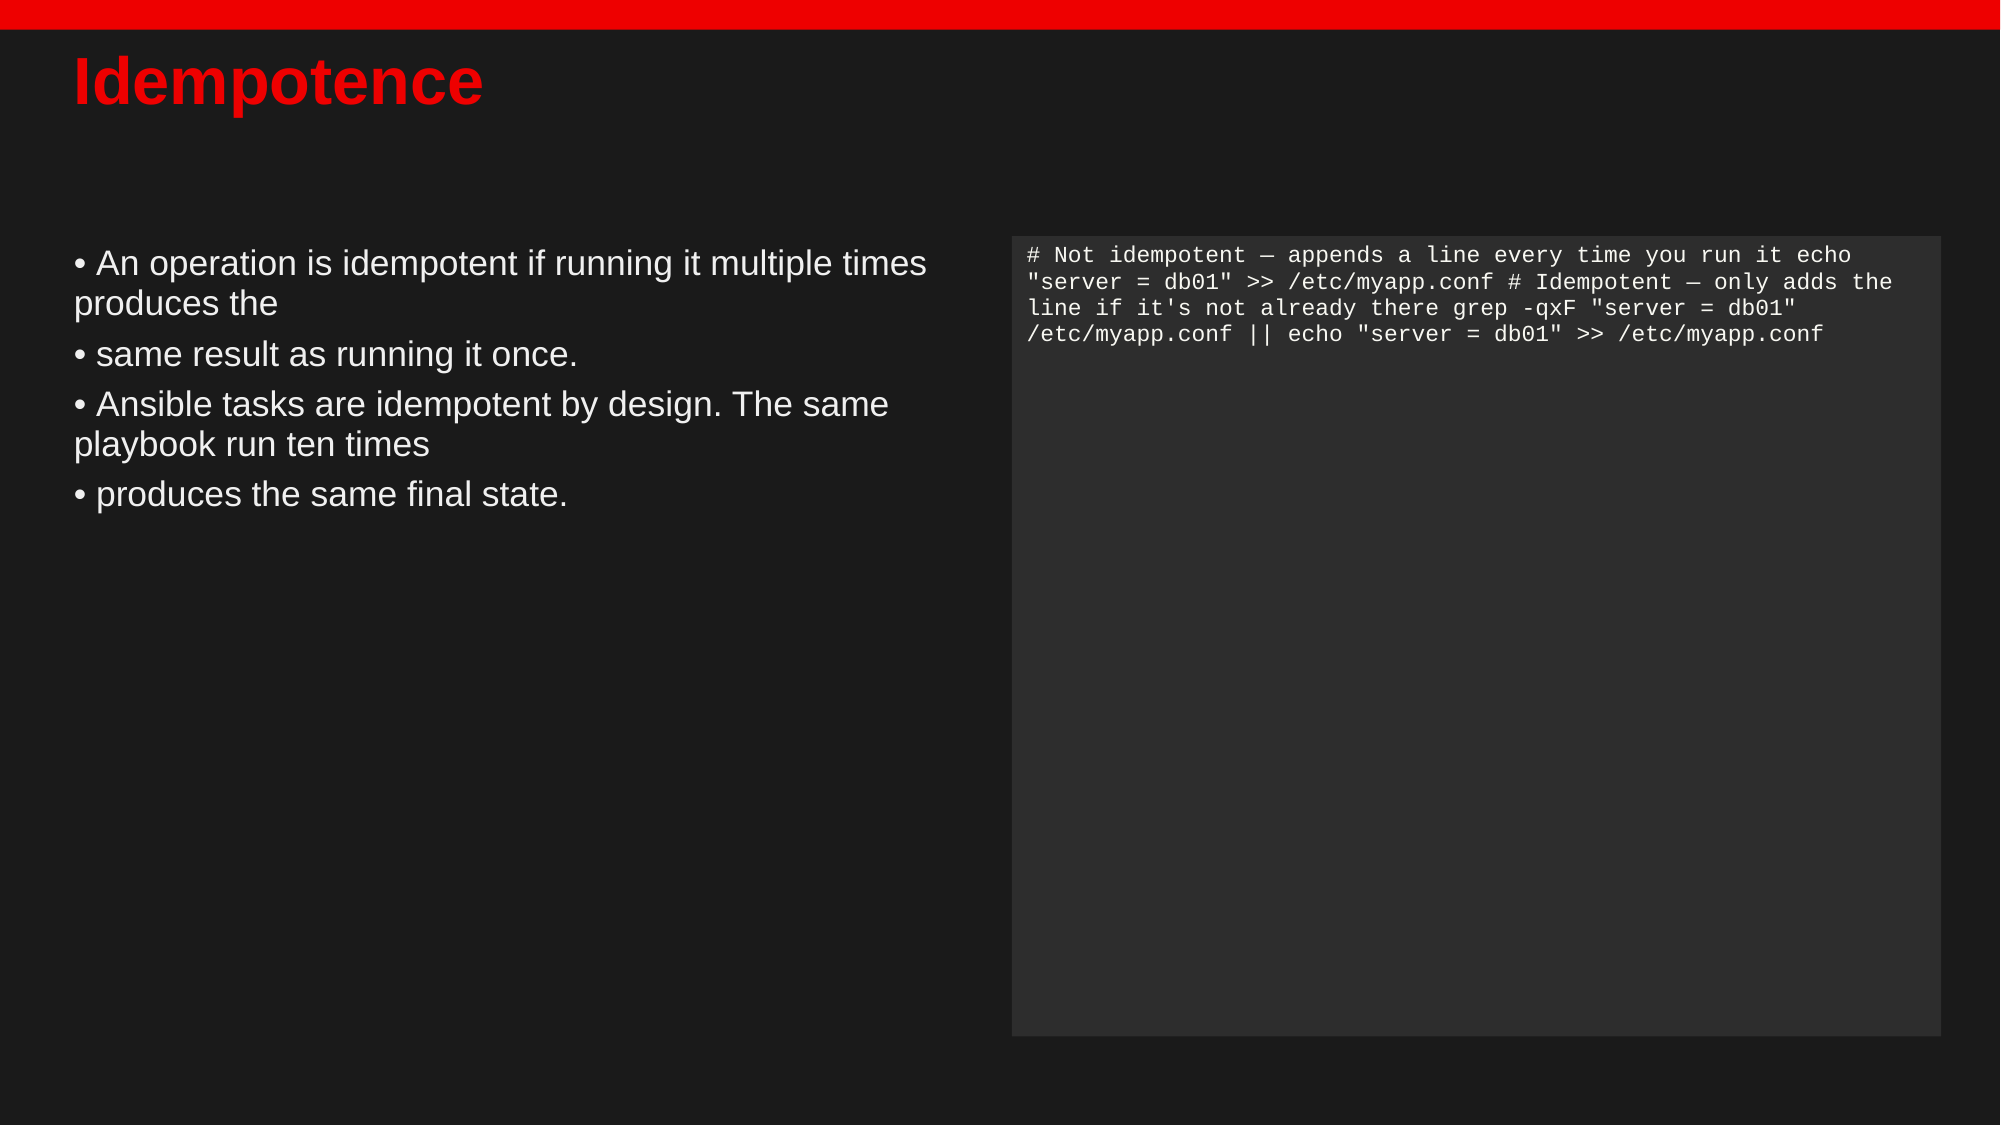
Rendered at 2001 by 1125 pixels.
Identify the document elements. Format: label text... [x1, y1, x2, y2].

text_box # Not idempotent — appends a line every time you run it echo "server = db01" >> /etc/myapp.conf # Idempotent — only adds the line if it's not already there grep -qxF "server = db01" /etc/myapp.conf || echo "server = db01" >> /etc/myapp.conf [1011, 236, 1942, 1037]
text_box • An operation is idempotent if running it multiple times produces the • same result as running it once. • Ansible tasks are idempotent by design. The same playbook run ten times • produces the same final state. [59, 236, 989, 1037]
text_box Idempotence [59, 36, 1942, 208]
text_box [0, 0, 2001, 30]
